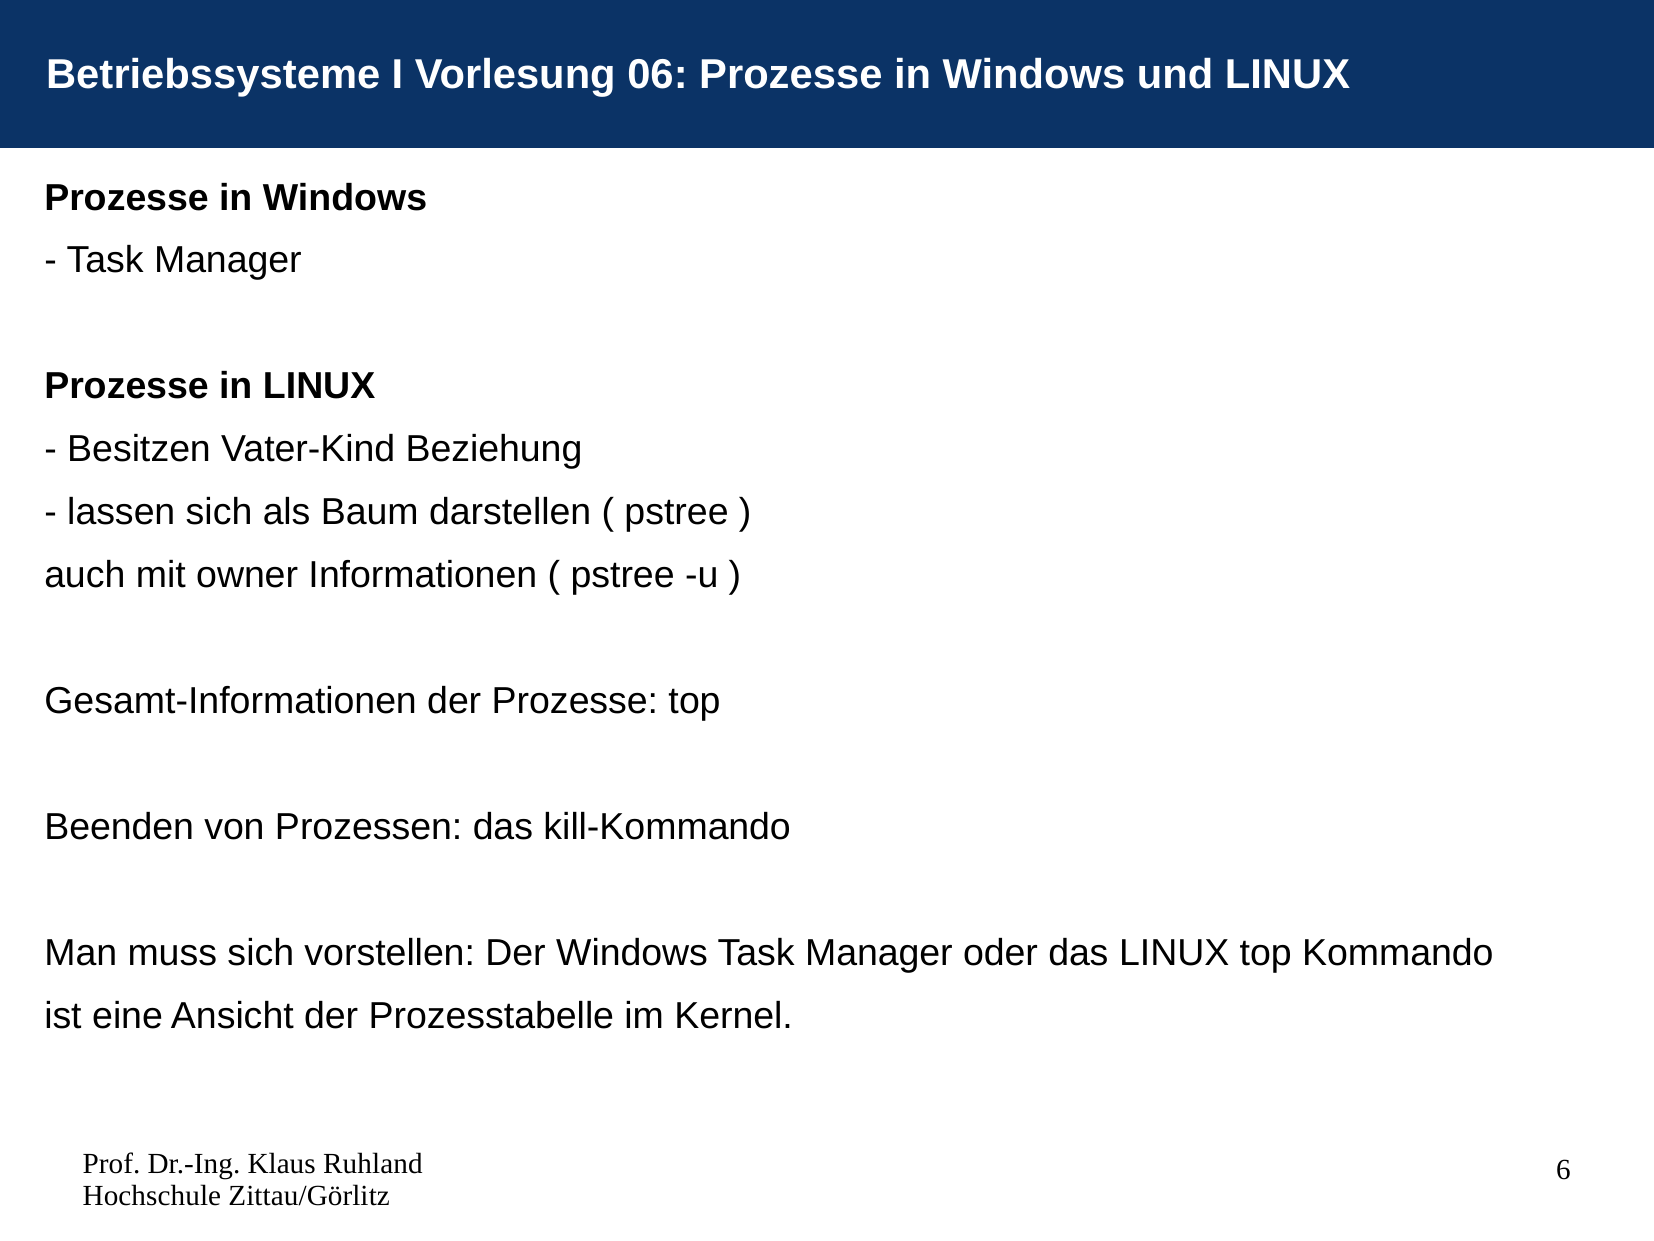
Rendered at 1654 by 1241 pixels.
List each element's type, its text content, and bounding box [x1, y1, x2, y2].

text_box Prozesse in Windows - Task Manager Prozesse in LINUX - Besitzen Vater-Kind Beziehung - lassen sich als Baum darstellen ( pstree ) auch mit owner Informationen ( pstree -u ) Gesamt-Informationen der Prozesse: top Beenden von Prozessen: das kill-Kommando Man muss sich vorstellen: Der Windows Task Manager oder das LINUX top Kommando ist eine Ansicht der Prozesstabelle im Kernel. [29, 147, 1565, 1170]
